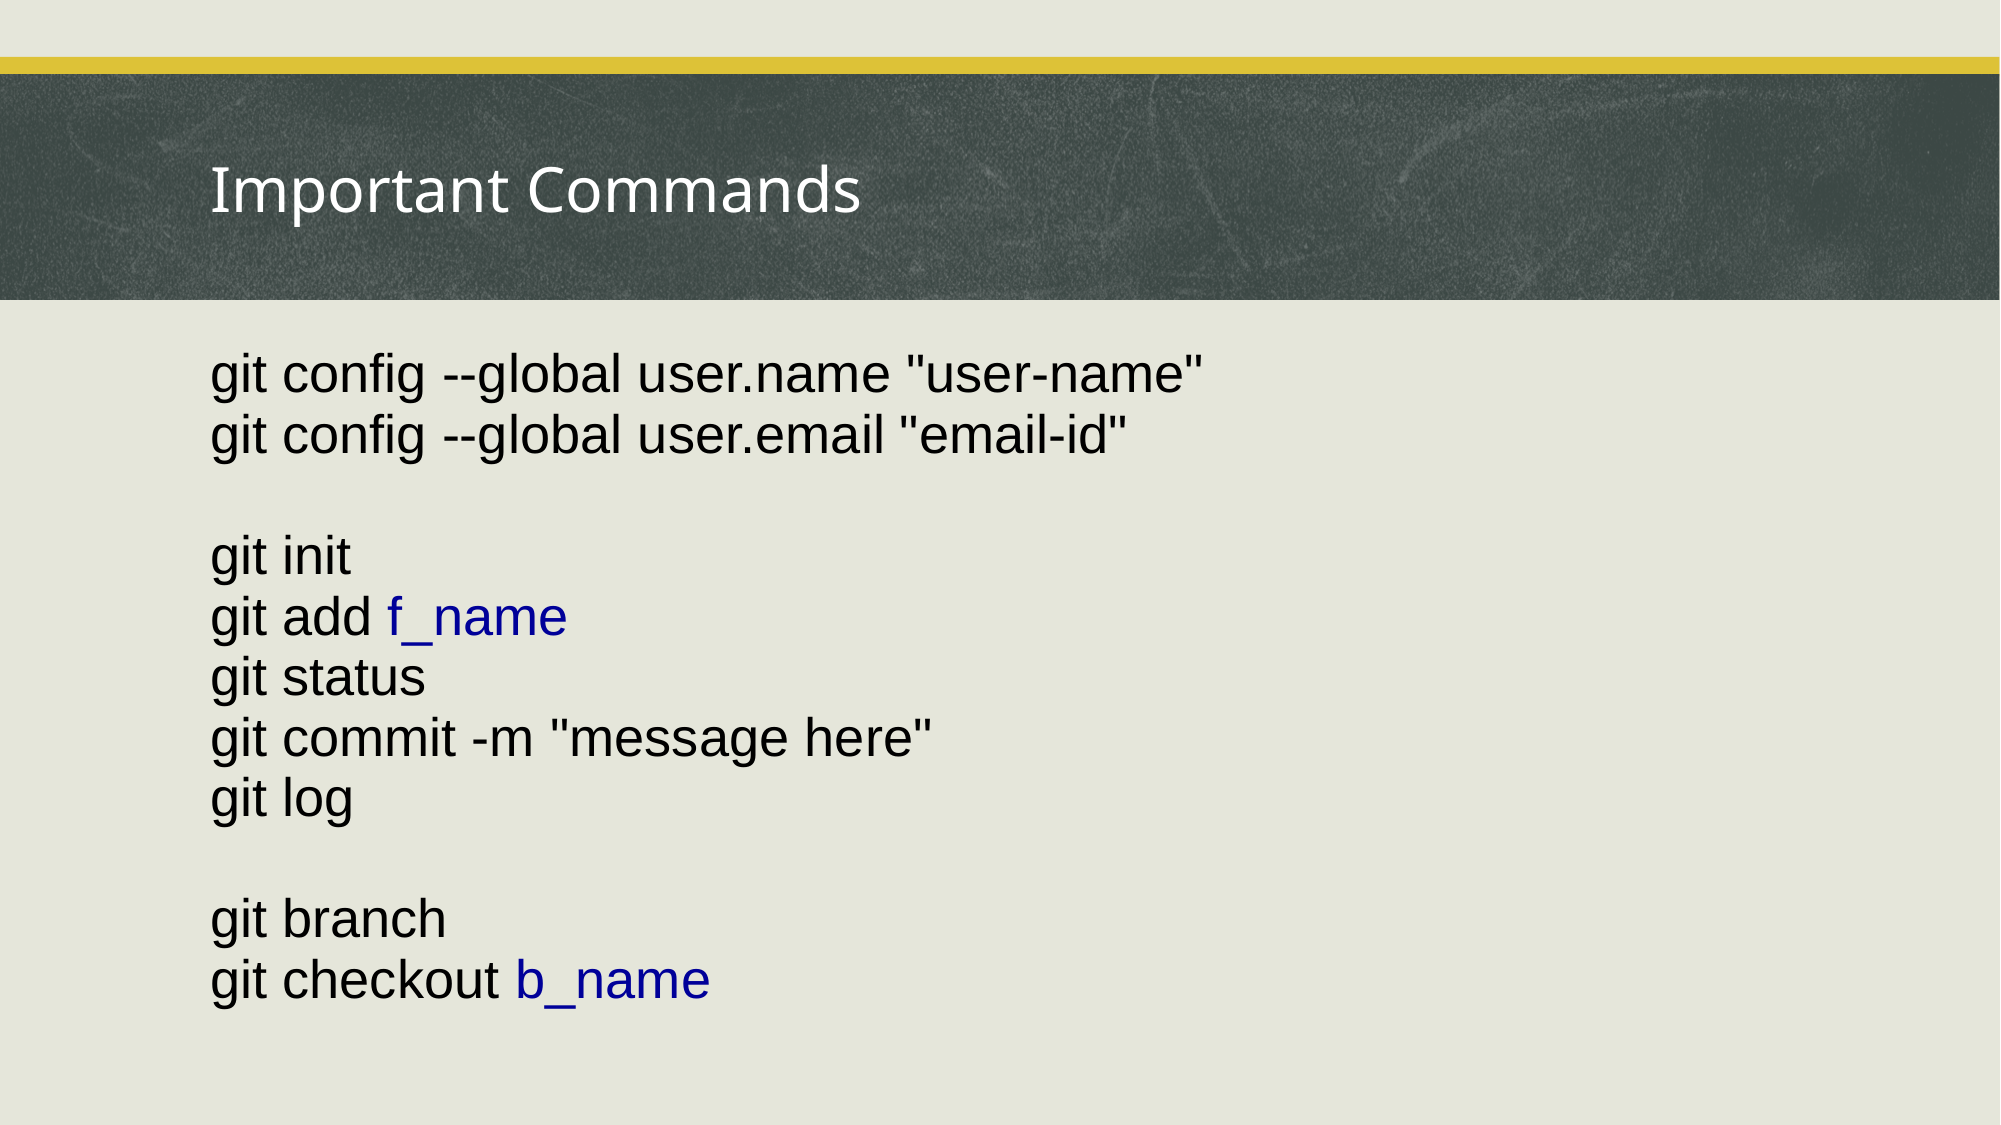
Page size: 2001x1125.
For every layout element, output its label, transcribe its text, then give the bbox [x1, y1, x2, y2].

subtitle git config --global user.name "user-name" git config --global user.email "email-id" git init git add f_name git status git commit -m "message here" git log git branch git checkout b_name [174, 342, 1772, 1125]
title Important Commands [210, 76, 1790, 300]
picture [0, 74, 2000, 300]
